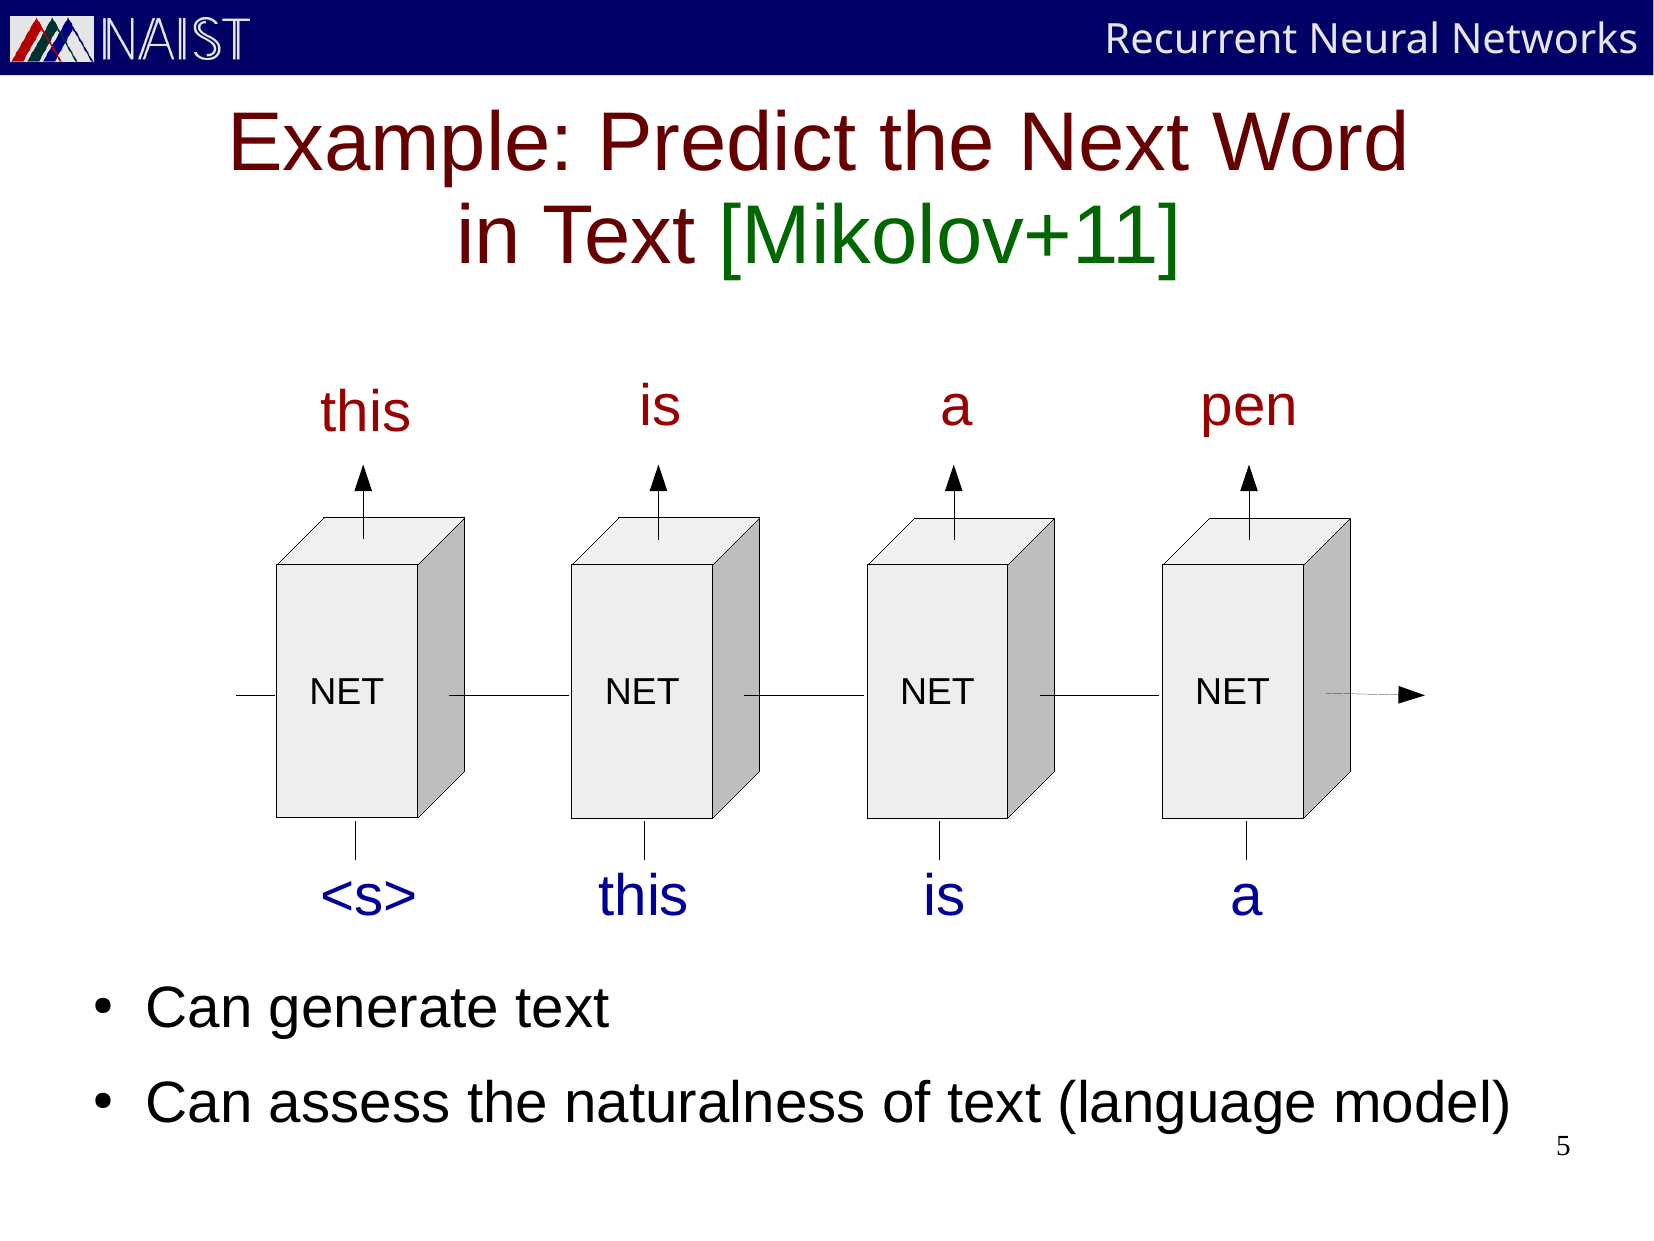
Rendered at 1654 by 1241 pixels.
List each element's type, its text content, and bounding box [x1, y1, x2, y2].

text_box pen [1186, 365, 1313, 460]
list Can generate text Can assess the naturalness of text (language model) [75, 975, 1564, 1135]
text_box is [908, 855, 987, 950]
text_box NET [1162, 565, 1303, 819]
picture [10, 16, 94, 62]
text_box is [624, 365, 703, 460]
text_box this [305, 371, 427, 466]
text_box NET [276, 565, 417, 818]
title References [276, 517, 464, 565]
title Example: Predict the Next Word in Text [Mikolov+11] [75, 92, 1564, 285]
picture [102, 17, 251, 60]
text_box a [926, 365, 1004, 460]
text_box NET [571, 565, 712, 819]
text_box this [583, 855, 704, 950]
text_box NET [867, 565, 1007, 819]
text_box a [1215, 855, 1294, 950]
text_box <s> [305, 855, 433, 950]
